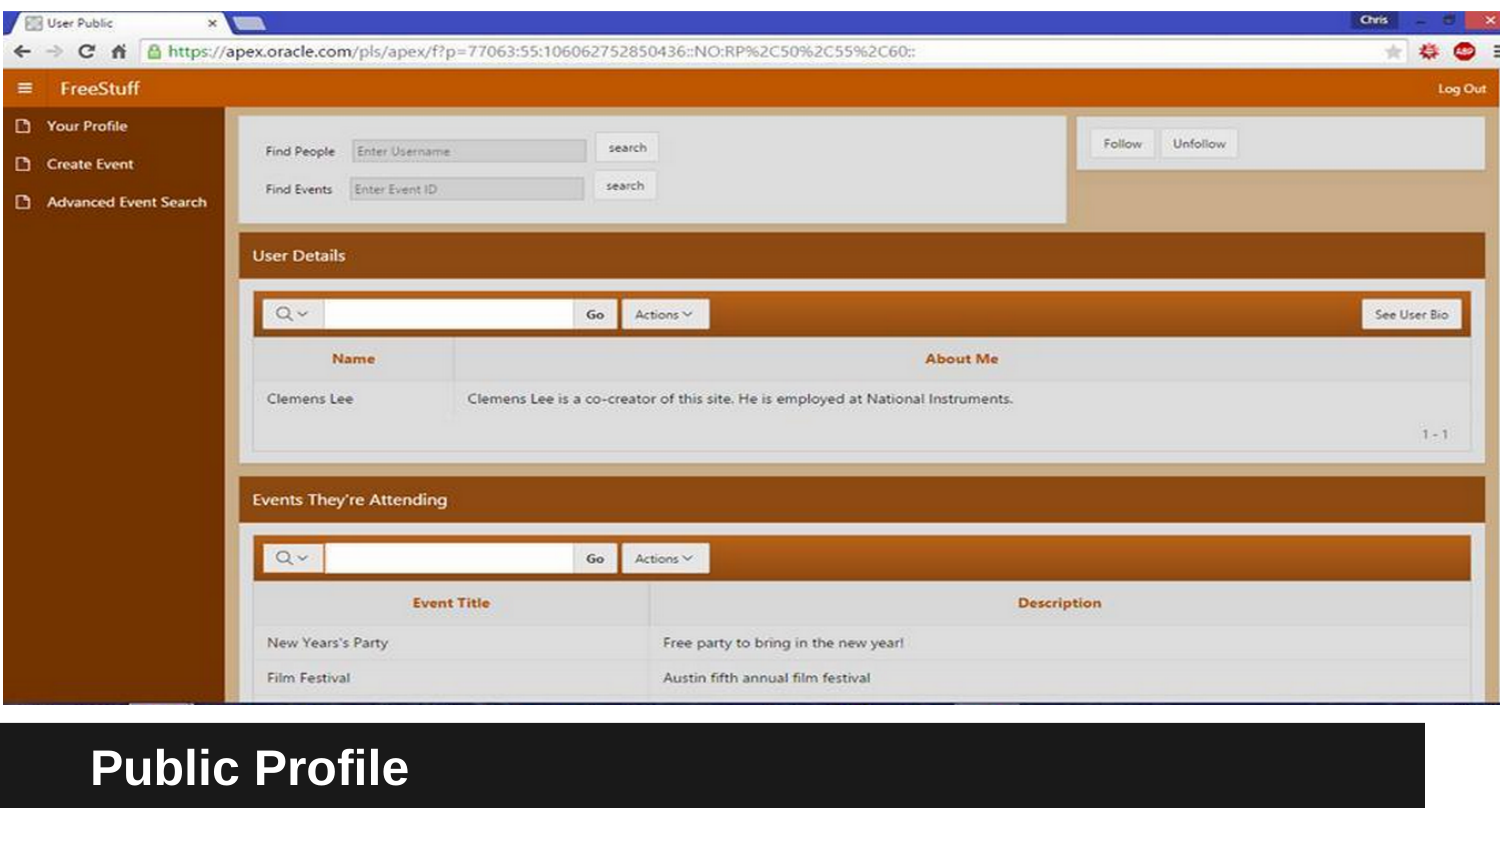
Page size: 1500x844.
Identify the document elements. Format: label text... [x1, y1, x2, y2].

picture [3, 10, 1500, 706]
list Public Profile [75, 722, 1425, 808]
